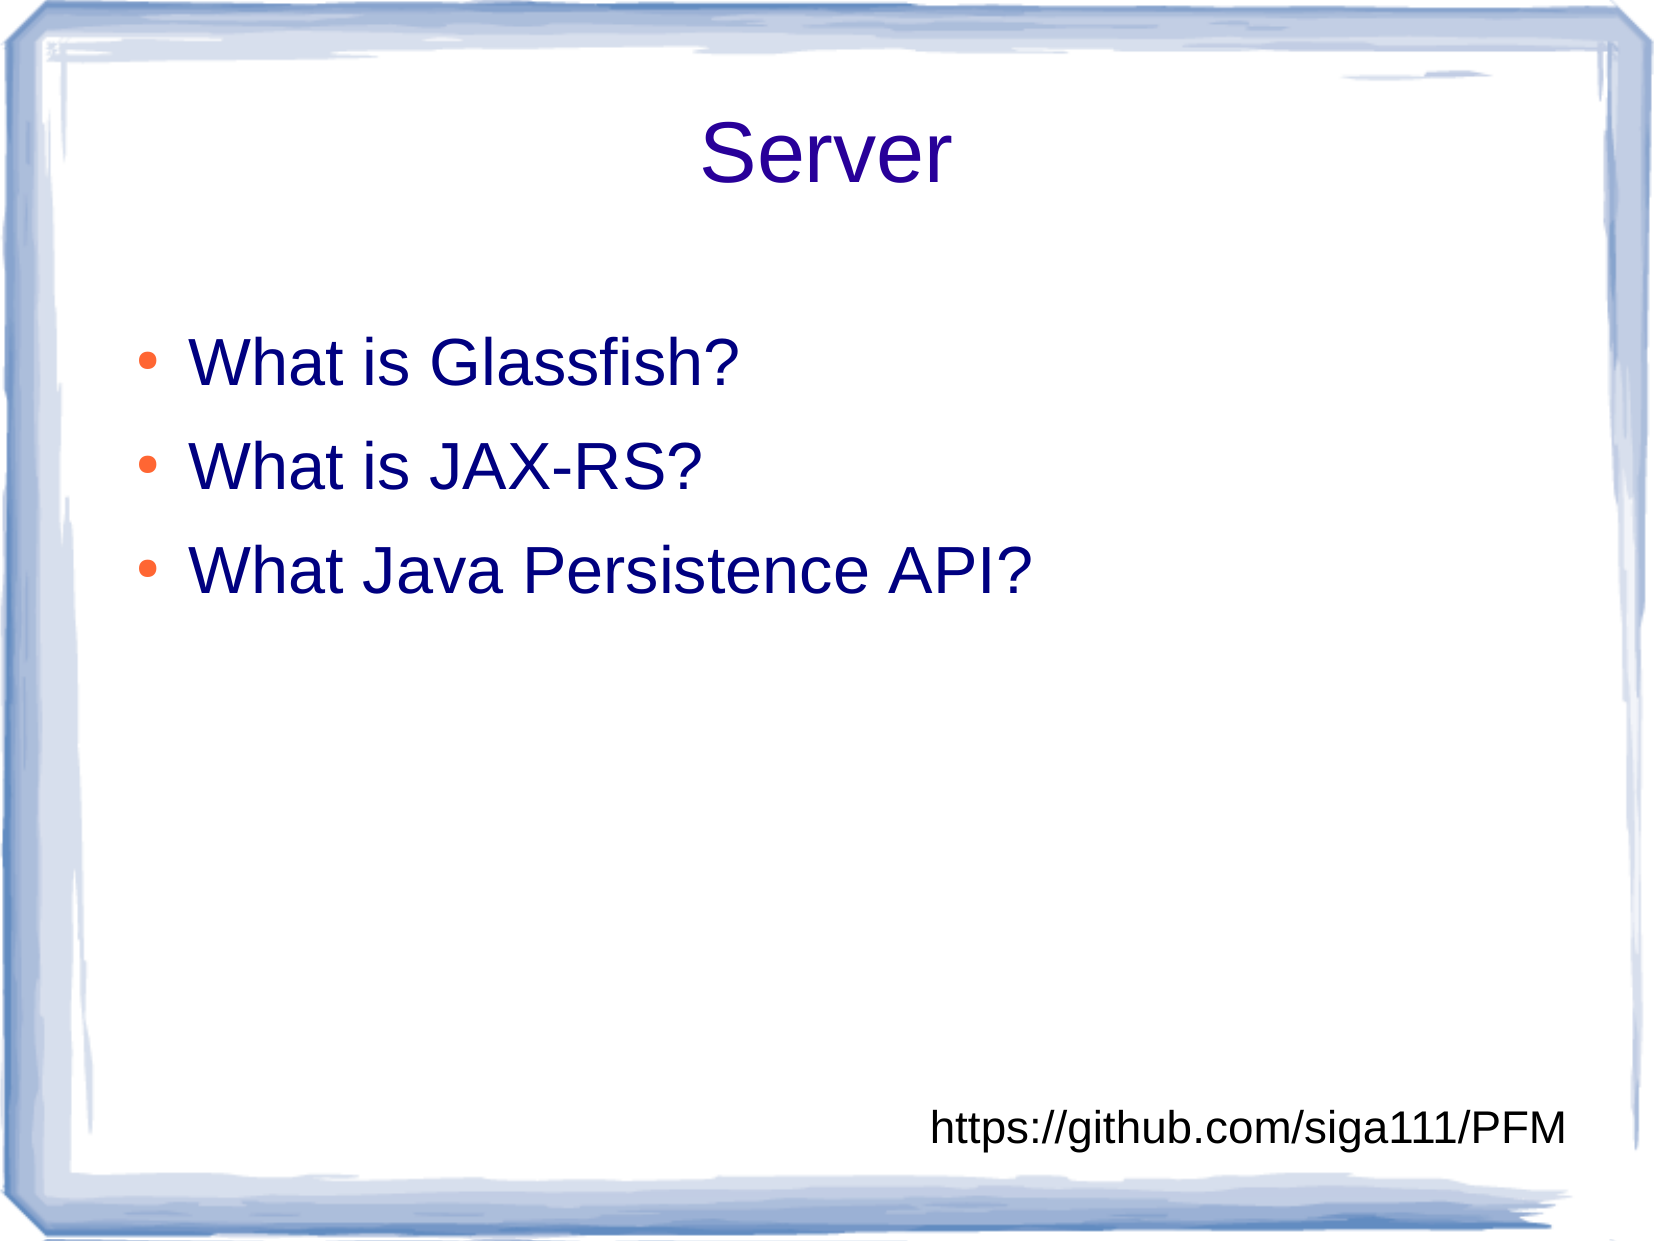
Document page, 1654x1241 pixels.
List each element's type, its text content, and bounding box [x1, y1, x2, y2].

title Server [82, 49, 1571, 257]
list What is Glassfish? What is JAX-RS? What Java Persistence API? [118, 324, 1571, 1030]
picture [0, 0, 1654, 1241]
